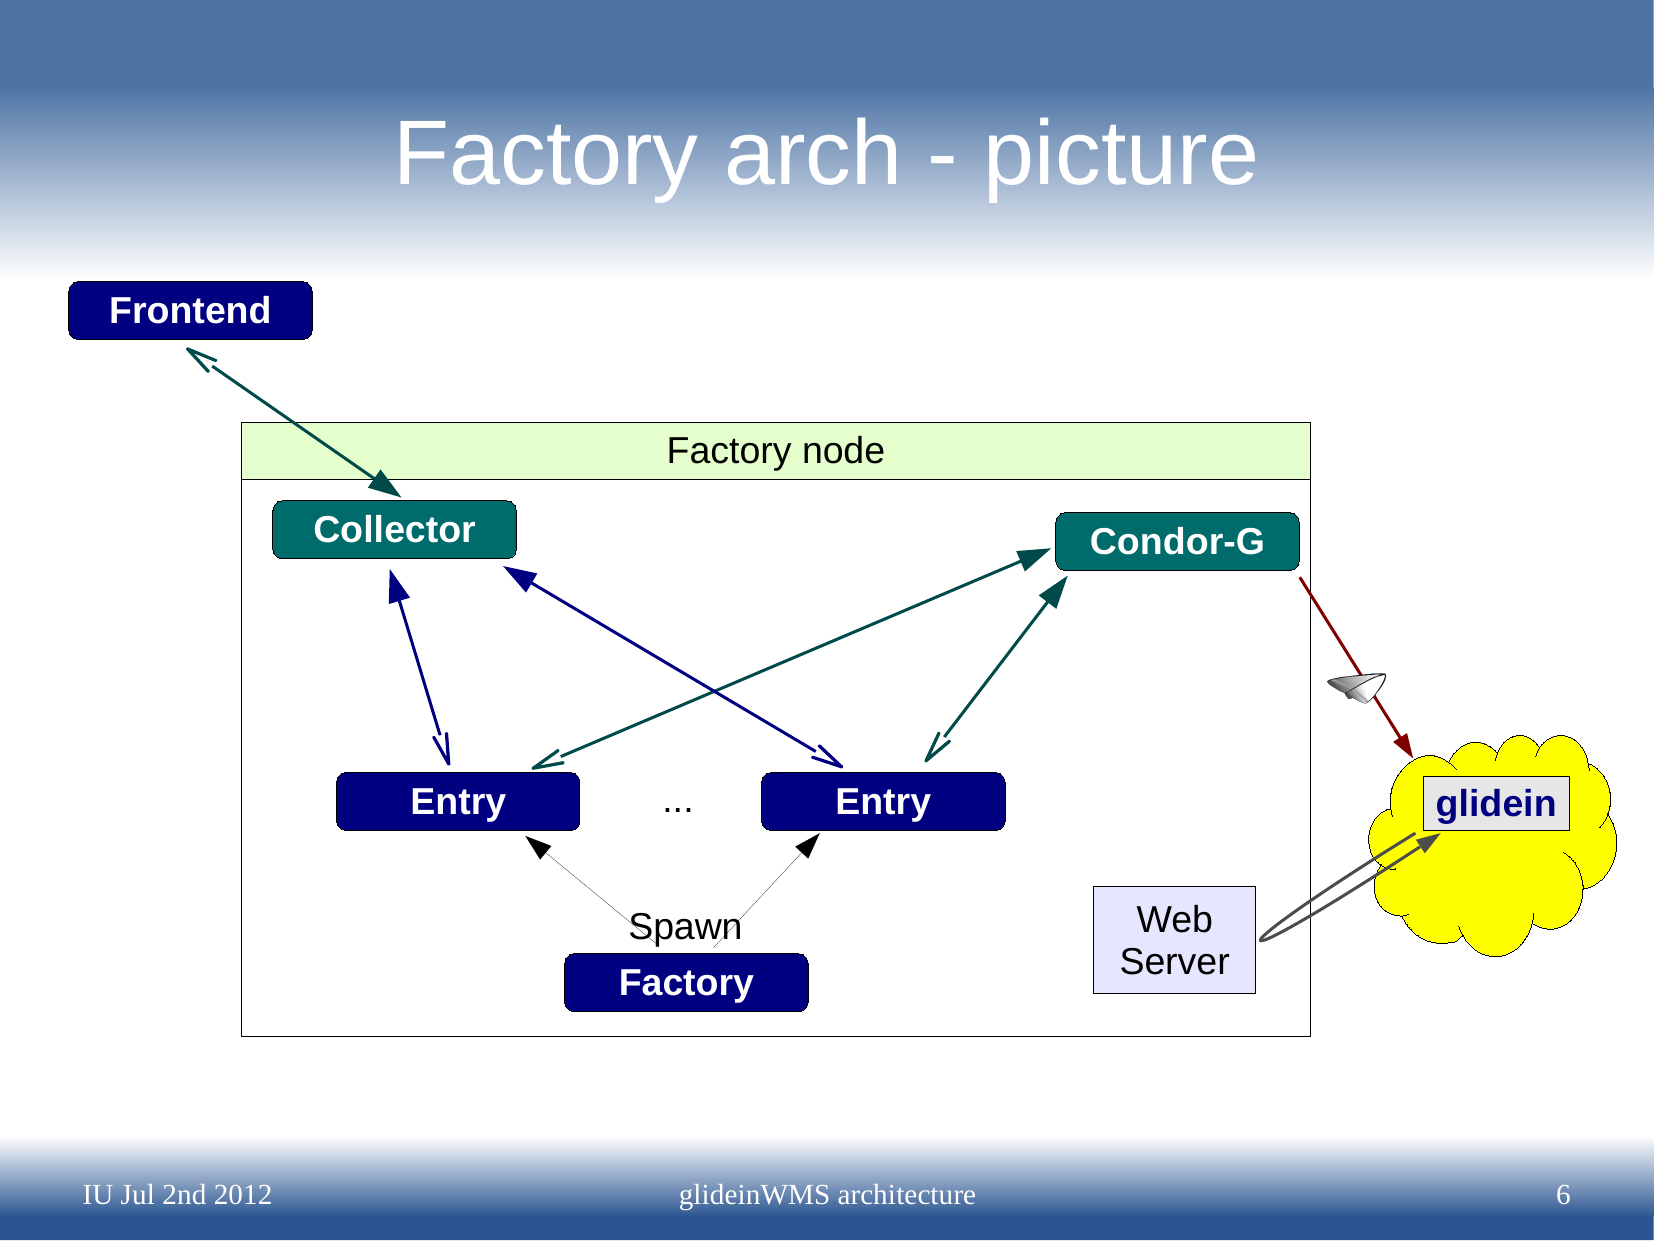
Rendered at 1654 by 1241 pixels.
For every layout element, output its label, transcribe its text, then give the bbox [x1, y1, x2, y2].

text_box Frontend [68, 281, 313, 340]
text_box glidein [1423, 776, 1570, 831]
text_box Entry [761, 772, 1006, 831]
text_box Factory [564, 953, 809, 1012]
text_box ... [647, 770, 709, 828]
text_box Entry [336, 772, 580, 831]
title Factory arch - picture [82, 49, 1571, 257]
text_box Condor-G [1055, 512, 1300, 571]
text_box Spawn [613, 898, 759, 955]
picture [1310, 661, 1405, 707]
text_box Factory node [241, 422, 372, 480]
text_box Collector [272, 500, 517, 559]
text_box [1266, 903, 1311, 937]
text_box [241, 480, 1311, 1037]
text_box Factory node [297, 422, 1311, 480]
text_box [1368, 735, 1617, 957]
text_box Web Server [1093, 886, 1256, 994]
